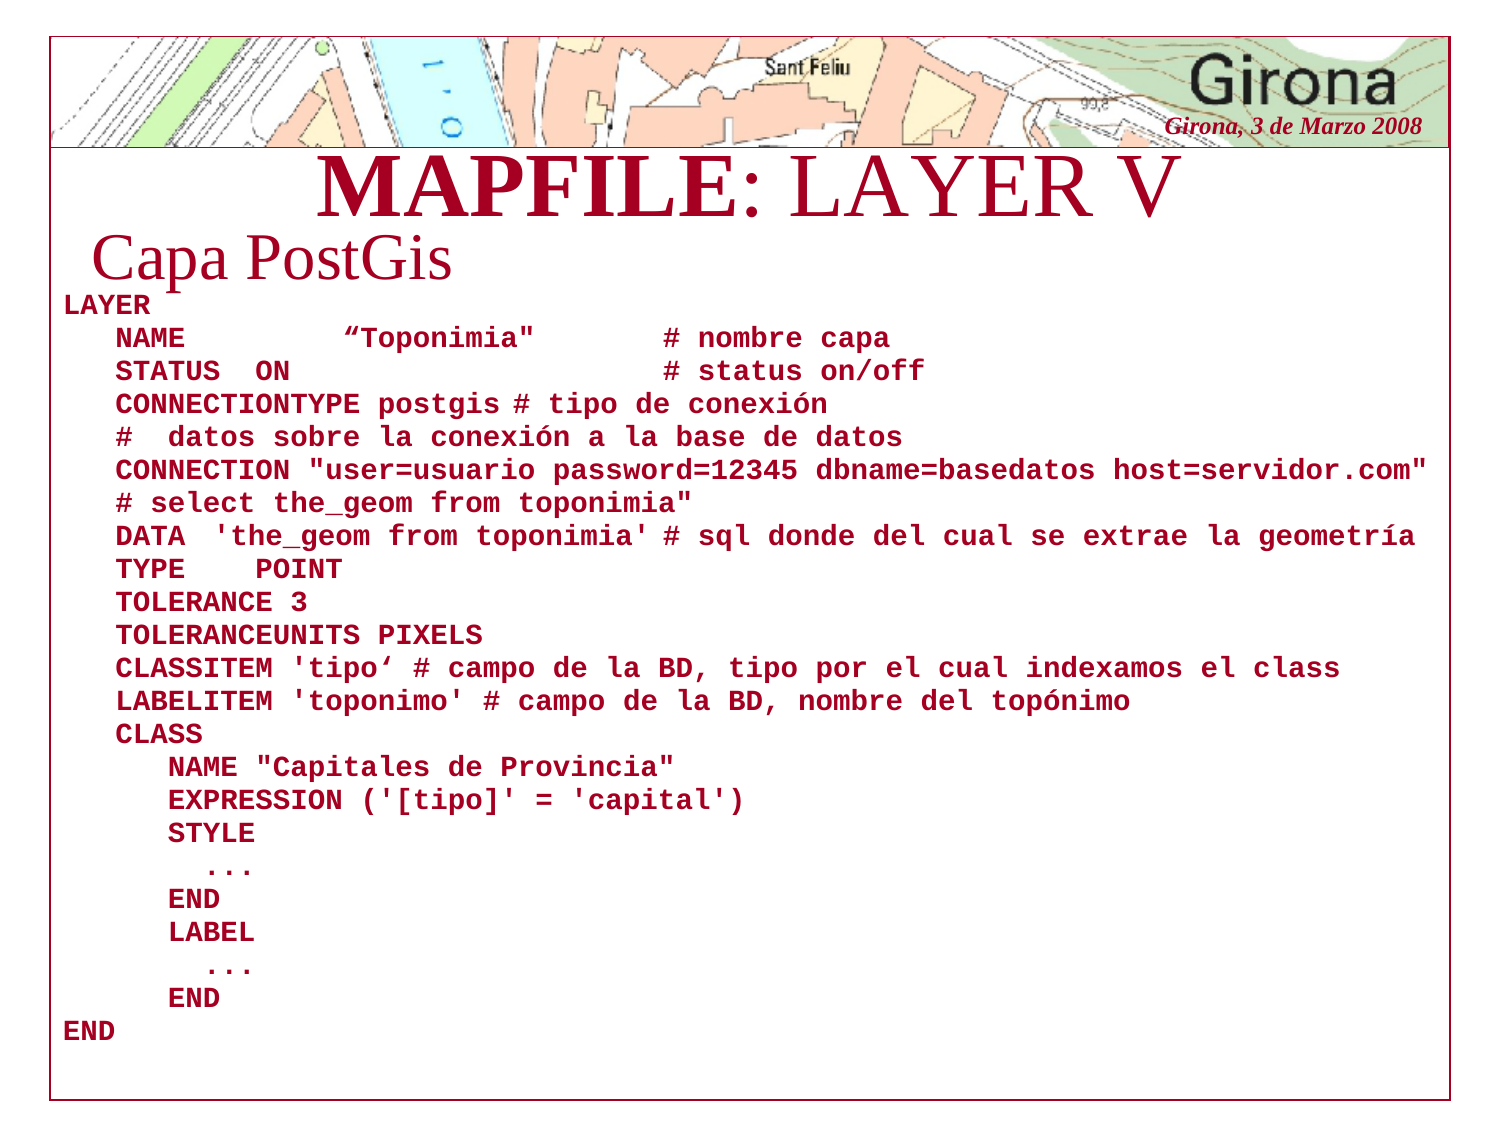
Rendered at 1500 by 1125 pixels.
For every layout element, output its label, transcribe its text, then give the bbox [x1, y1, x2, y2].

list Capa PostGis [76, 218, 1427, 282]
text_box MAPFILE: LAYER V [76, 147, 1424, 225]
picture [51, 37, 1448, 147]
text_box LAYER NAME “Toponimia" # nombre capa STATUS ON # status on/off CONNECTIONTYPE postgis # tipo de conexión # datos sobre la conexión a la base de datos CONNECTION "user=usuario password=12345 dbname=basedatos host=servidor.com" # select the_geom from toponimia" DATA 'the_geom from toponimia' # sql donde del cual se extrae la geometría TYPE POINT TOLERANCE 3 TOLERANCEUNITS PIXELS CLASSITEM 'tipo‘ # campo de la BD, tipo por el cual indexamos el class LABELITEM 'toponimo' # campo de la BD, nombre del topónimo CLASS NAME "Capitales de Provincia" EXPRESSION ('[tipo]' = 'capital') STYLE ... END LABEL ... END END [48, 282, 1443, 1058]
